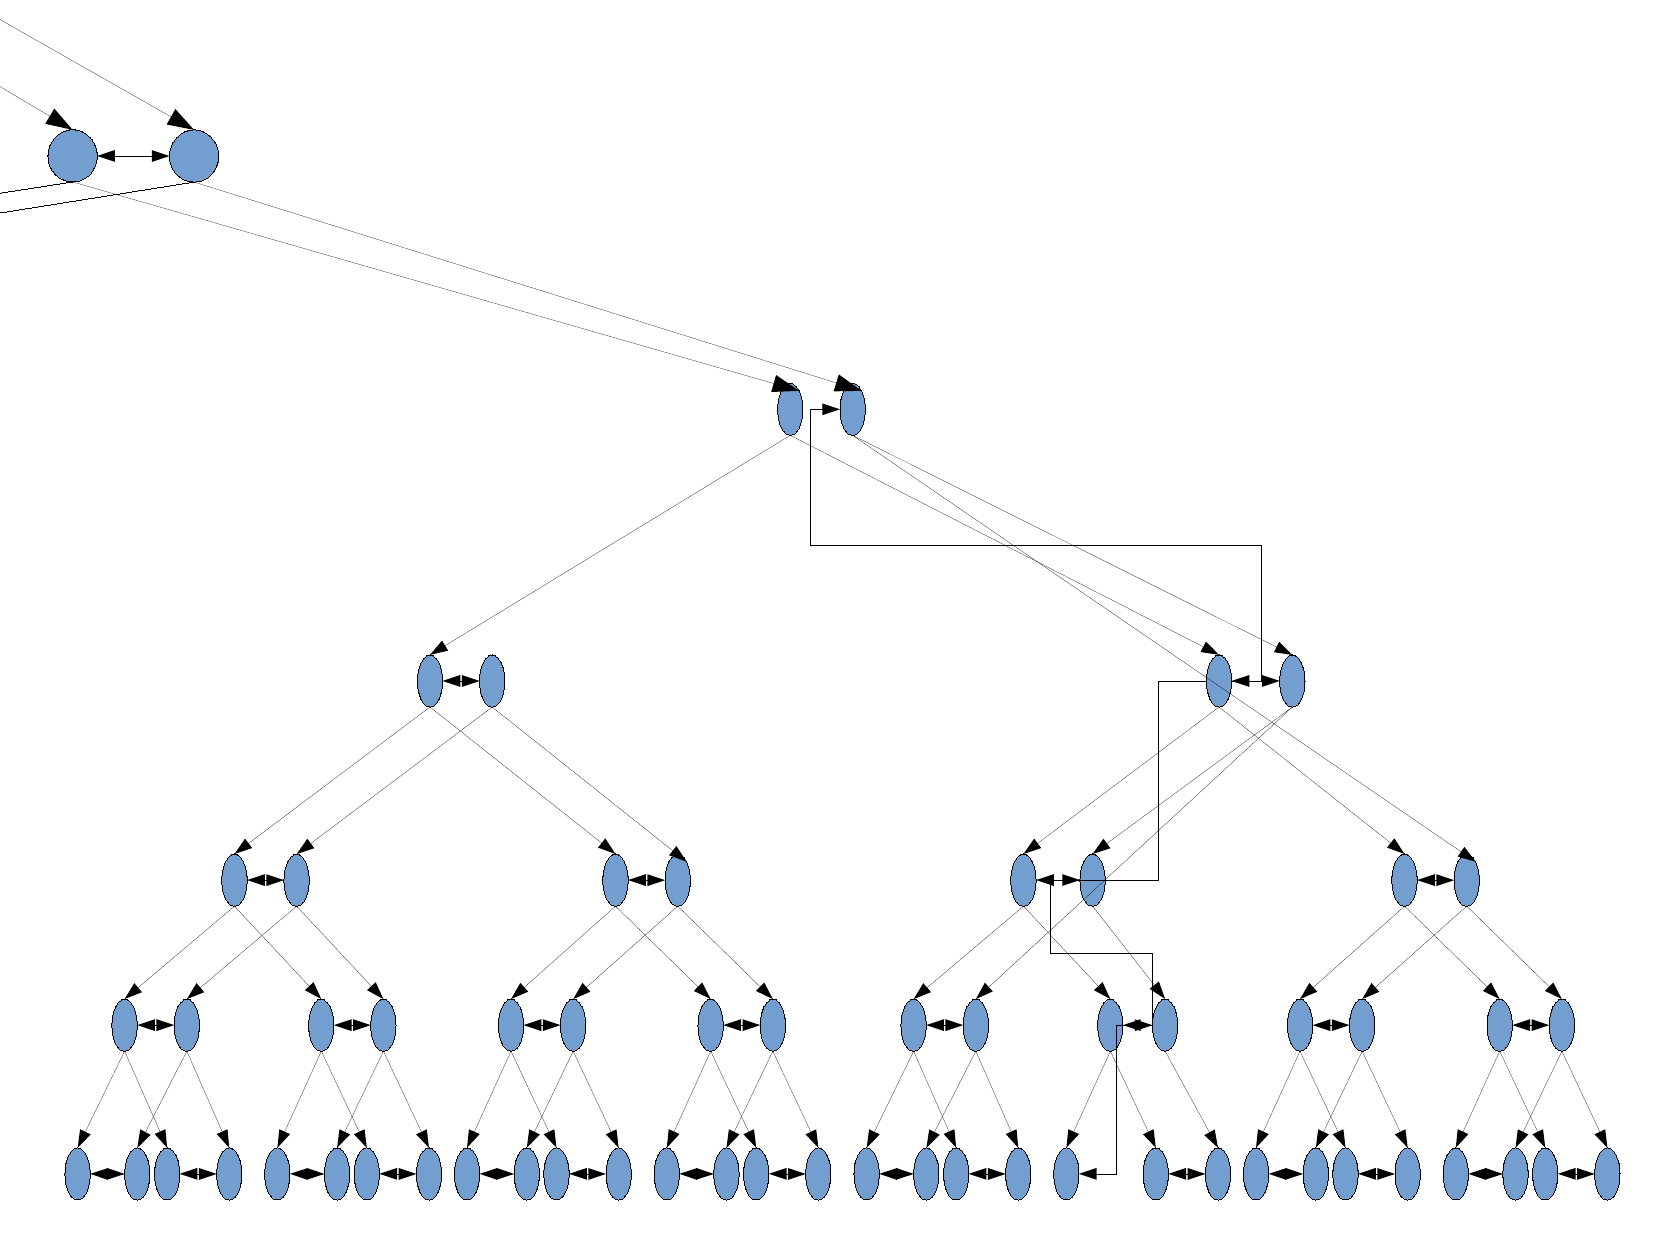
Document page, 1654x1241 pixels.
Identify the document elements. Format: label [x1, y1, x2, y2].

text_box [713, 1147, 740, 1201]
text_box [47, 129, 98, 182]
text_box [1549, 999, 1575, 1051]
text_box [963, 999, 989, 1052]
text_box [216, 1147, 242, 1201]
text_box [665, 857, 691, 906]
text_box [514, 1148, 540, 1201]
text_box [283, 854, 310, 906]
text_box [1205, 1148, 1231, 1201]
text_box [943, 1148, 969, 1200]
text_box [900, 999, 927, 1052]
text_box [560, 999, 586, 1052]
text_box [1391, 854, 1418, 906]
text_box [743, 1148, 769, 1200]
text_box [1287, 999, 1313, 1051]
text_box [1079, 881, 1102, 899]
text_box [1010, 854, 1037, 906]
text_box [606, 1147, 632, 1201]
text_box [853, 1147, 880, 1200]
text_box [221, 854, 248, 906]
text_box [1303, 1148, 1329, 1201]
text_box [64, 1147, 91, 1200]
text_box [264, 1147, 290, 1200]
text_box [1097, 999, 1123, 1052]
text_box [1243, 1147, 1269, 1200]
text_box [498, 999, 524, 1051]
text_box [1084, 881, 1106, 906]
text_box [913, 1147, 939, 1201]
text_box [1152, 999, 1178, 1052]
text_box [324, 1147, 350, 1201]
text_box [1279, 655, 1306, 707]
text_box [1143, 1147, 1169, 1200]
text_box [697, 999, 724, 1052]
text_box [1005, 1148, 1031, 1201]
text_box [124, 1147, 150, 1201]
text_box [1395, 1147, 1421, 1201]
text_box [853, 383, 862, 390]
text_box [1502, 1147, 1529, 1201]
text_box [1349, 999, 1375, 1052]
text_box [1079, 854, 1106, 880]
text_box [543, 1147, 570, 1200]
text_box [354, 1147, 380, 1200]
text_box [169, 129, 219, 182]
text_box [840, 391, 866, 436]
text_box [174, 999, 200, 1052]
text_box [479, 654, 505, 707]
text_box [154, 1148, 180, 1200]
text_box [111, 999, 138, 1052]
text_box [1117, 1026, 1123, 1048]
text_box [1454, 858, 1480, 906]
text_box [1487, 999, 1513, 1052]
text_box [1594, 1147, 1621, 1201]
text_box [654, 1147, 680, 1200]
text_box [602, 854, 629, 906]
text_box [370, 999, 397, 1052]
text_box [805, 1147, 831, 1201]
text_box [1206, 655, 1232, 693]
text_box [1332, 1147, 1359, 1200]
text_box [308, 999, 334, 1052]
text_box [1443, 1148, 1469, 1200]
text_box [777, 391, 803, 435]
text_box [1532, 1148, 1558, 1200]
text_box [416, 1147, 442, 1201]
text_box [1206, 678, 1230, 707]
text_box [454, 1147, 480, 1200]
text_box [1053, 1147, 1079, 1200]
text_box [760, 999, 786, 1051]
text_box [790, 383, 799, 390]
text_box [417, 655, 443, 707]
